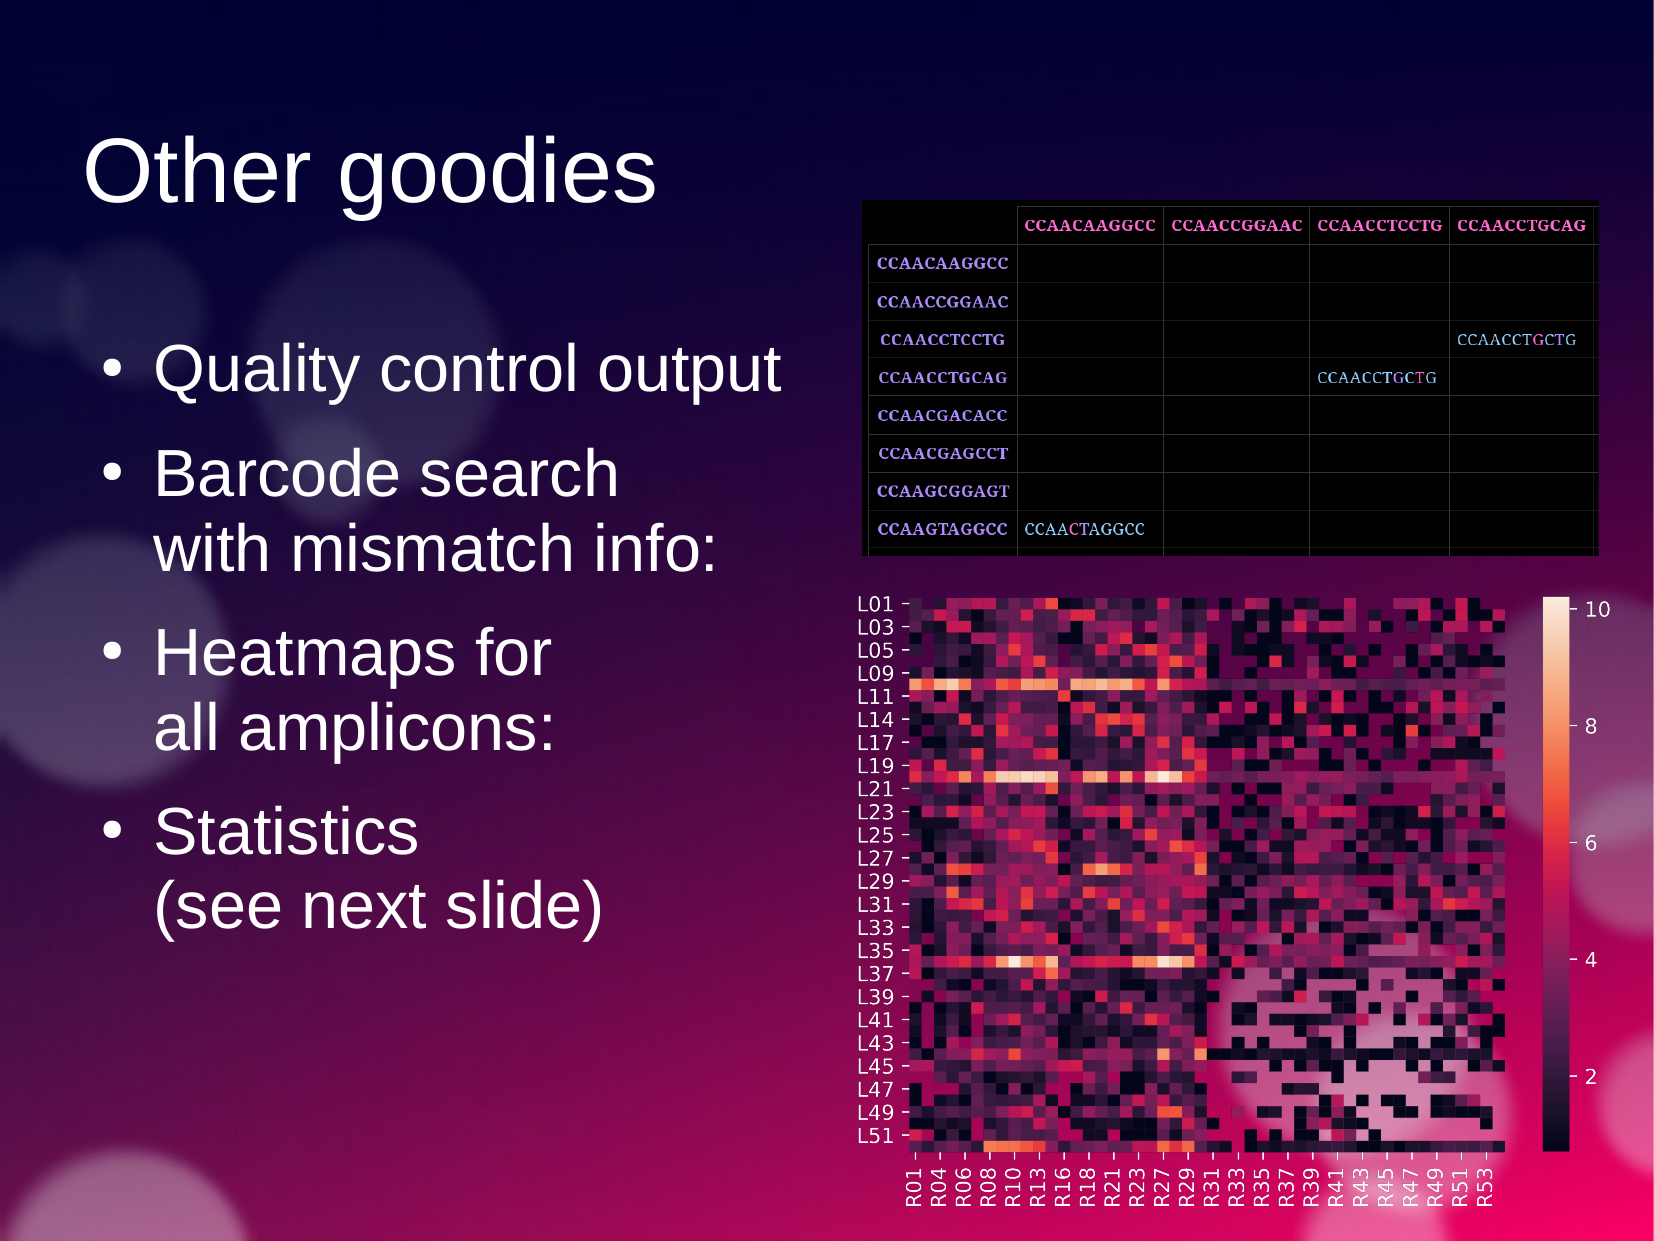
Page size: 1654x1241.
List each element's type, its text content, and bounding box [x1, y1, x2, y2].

picture [0, 0, 1654, 1241]
list Quality control output Barcode search with mismatch info: Heatmaps for all amplicons: Statistics (see next slide) [82, 331, 1571, 1099]
title Other goodies [82, 67, 1571, 275]
